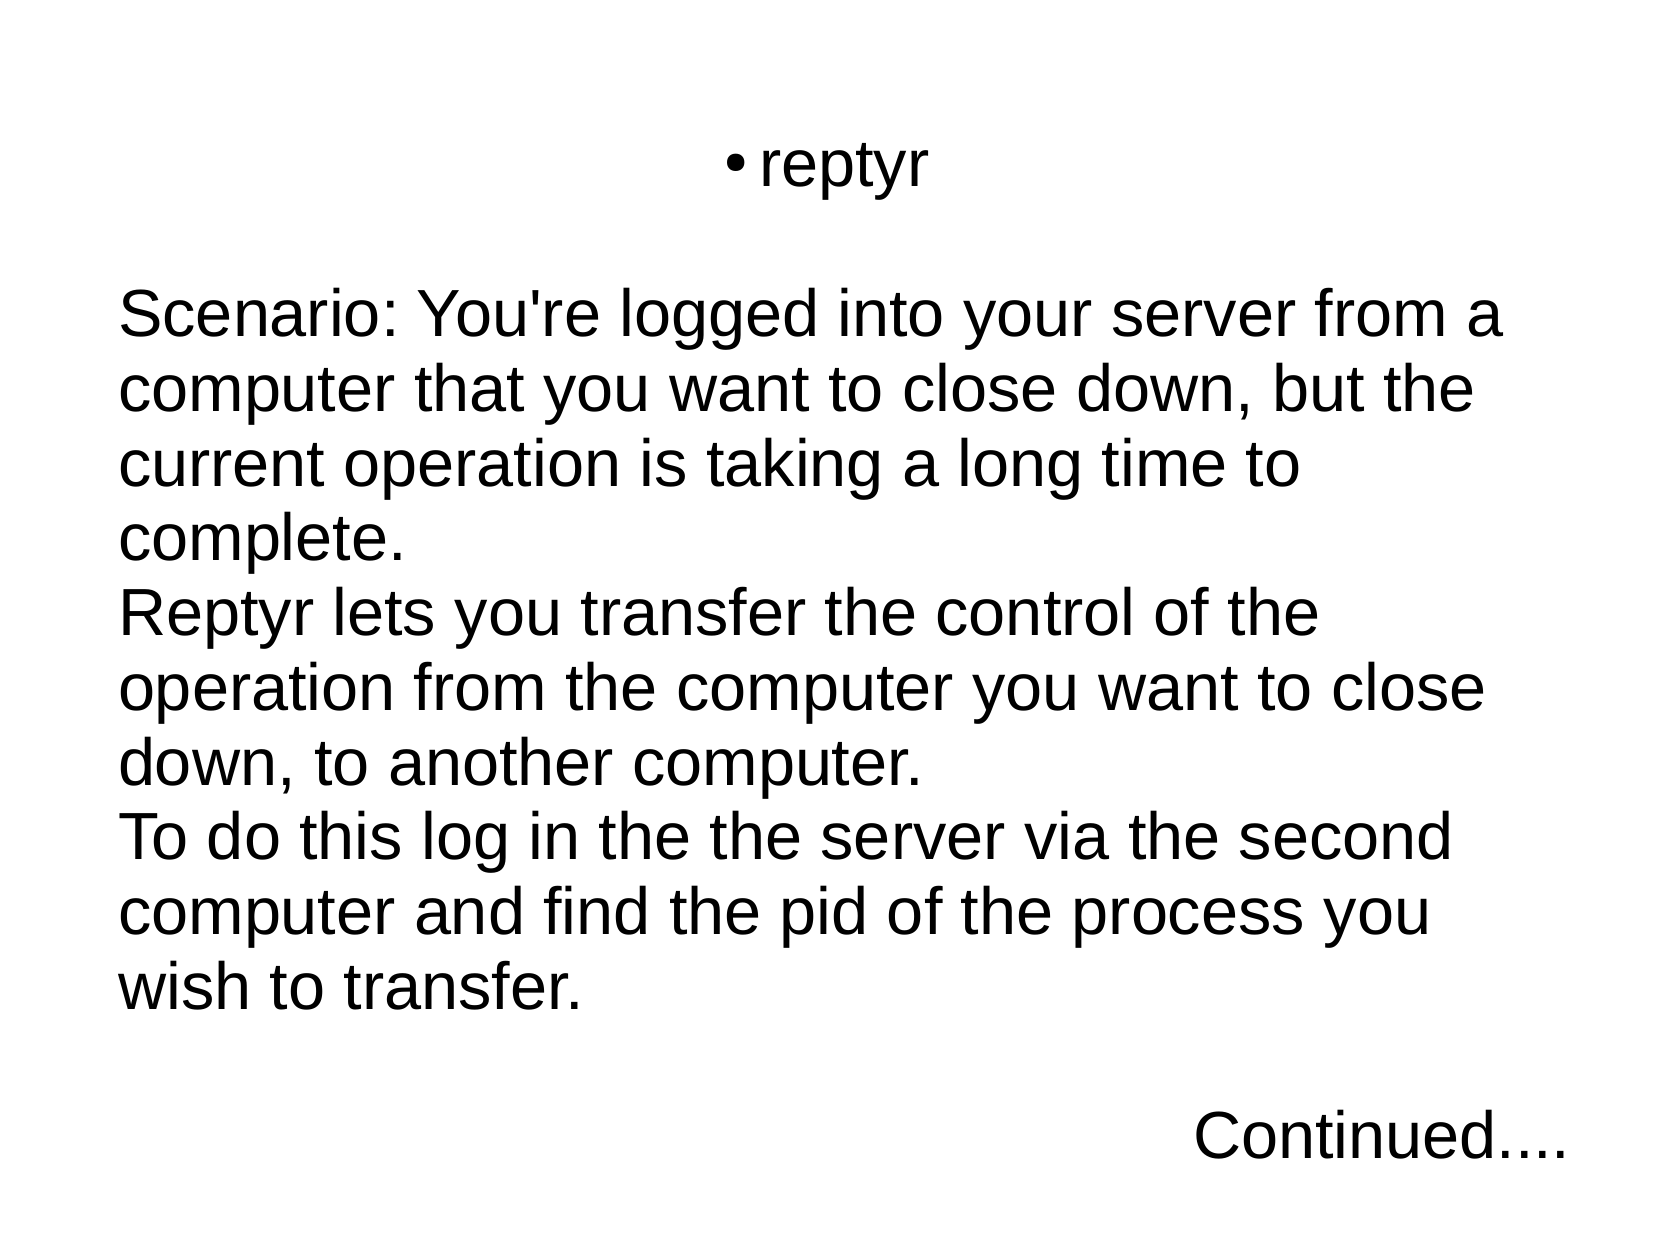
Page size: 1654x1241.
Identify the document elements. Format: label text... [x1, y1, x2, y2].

subtitle reptyr Scenario: You're logged into your server from a computer that you want to close down, but the current operation is taking a long time to complete. Reptyr lets you transfer the control of the operation from the computer you want to close down, to another computer. To do this log in the the server via the second computer and find the pid of the process you wish to transfer. Continued.... [82, 126, 1571, 1174]
